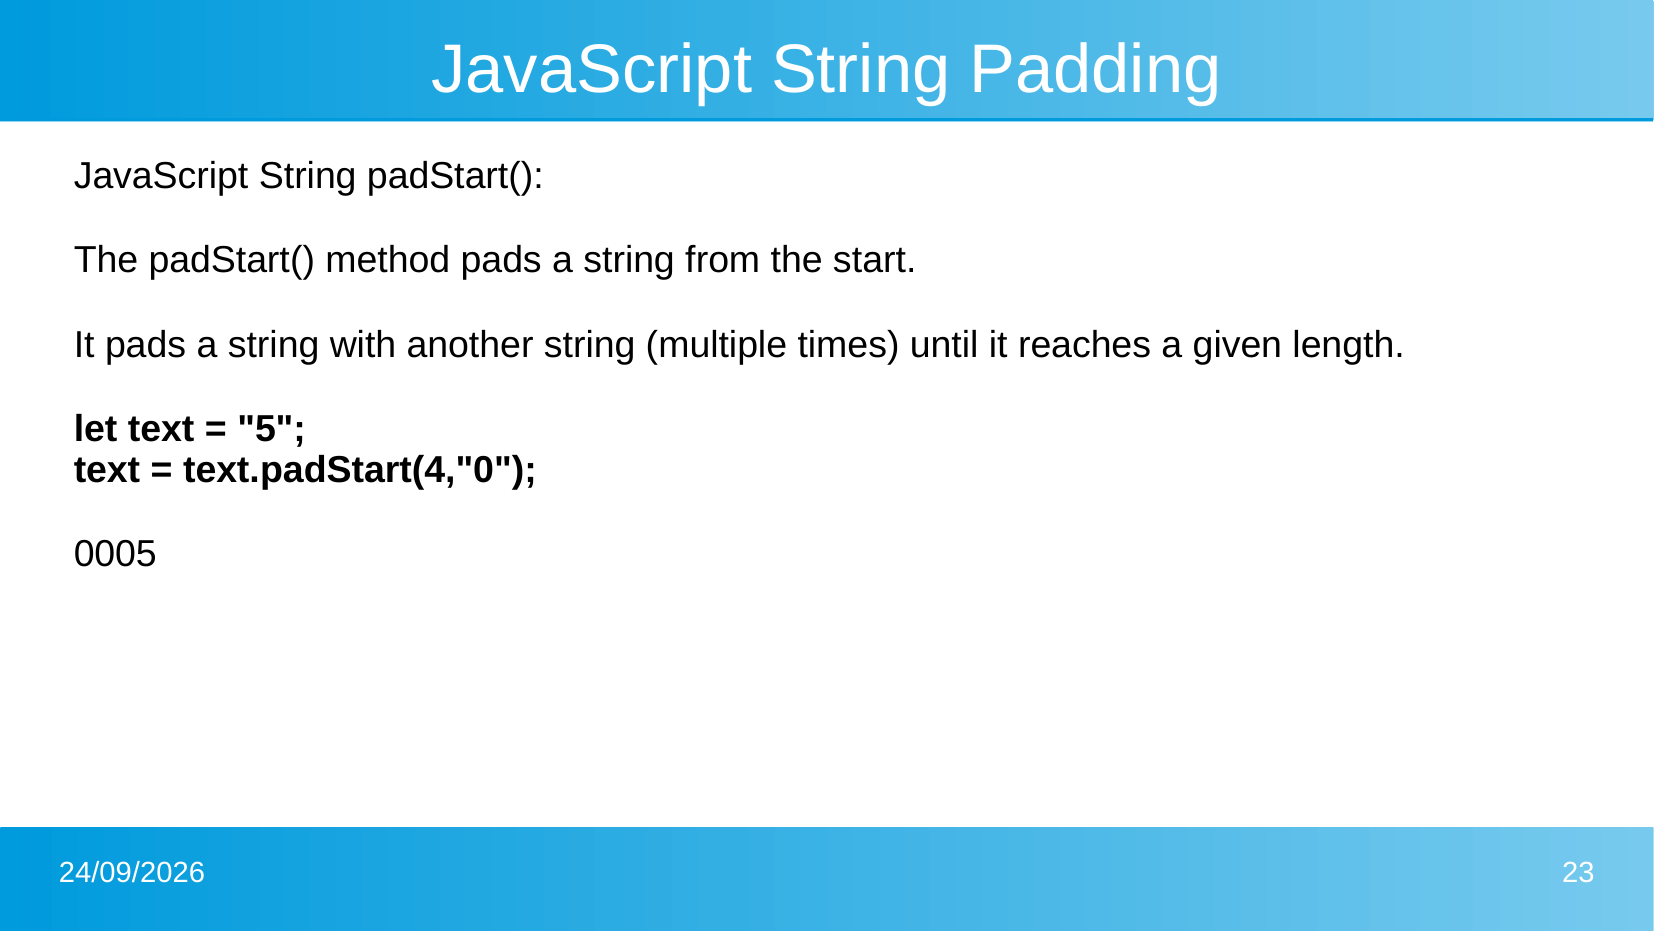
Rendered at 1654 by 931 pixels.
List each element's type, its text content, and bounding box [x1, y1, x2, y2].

title JavaScript String Padding [59, 29, 1595, 108]
text_box JavaScript String padStart(): The padStart() method pads a string from the start. It pads a string with another string (multiple times) until it reaches a given length. let text = "5"; text = text.padStart(4,"0"); 0005 [59, 147, 1625, 667]
